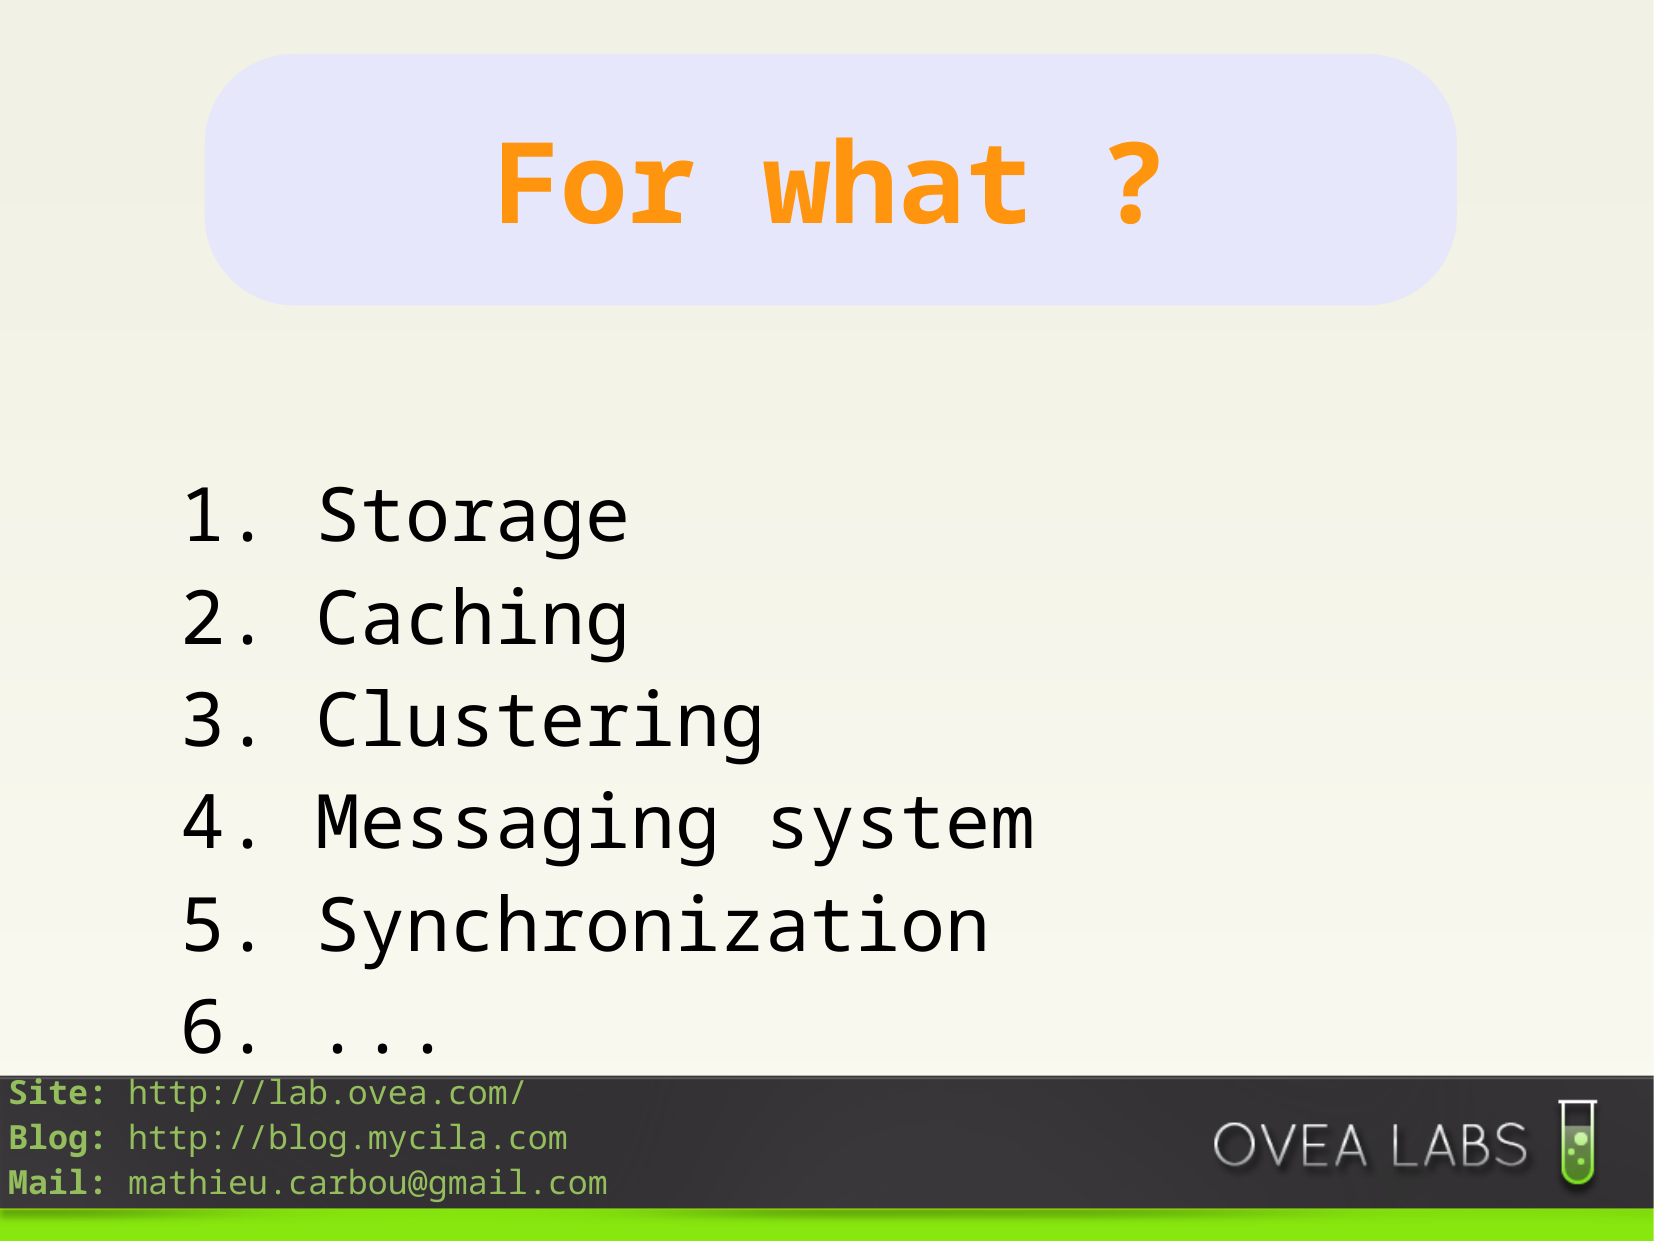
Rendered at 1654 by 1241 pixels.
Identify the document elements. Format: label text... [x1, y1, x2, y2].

text_box Storage Caching Clustering Messaging system Synchronization ... [165, 454, 1517, 976]
text_box For what ? [204, 53, 1457, 306]
picture [0, 0, 1654, 1241]
